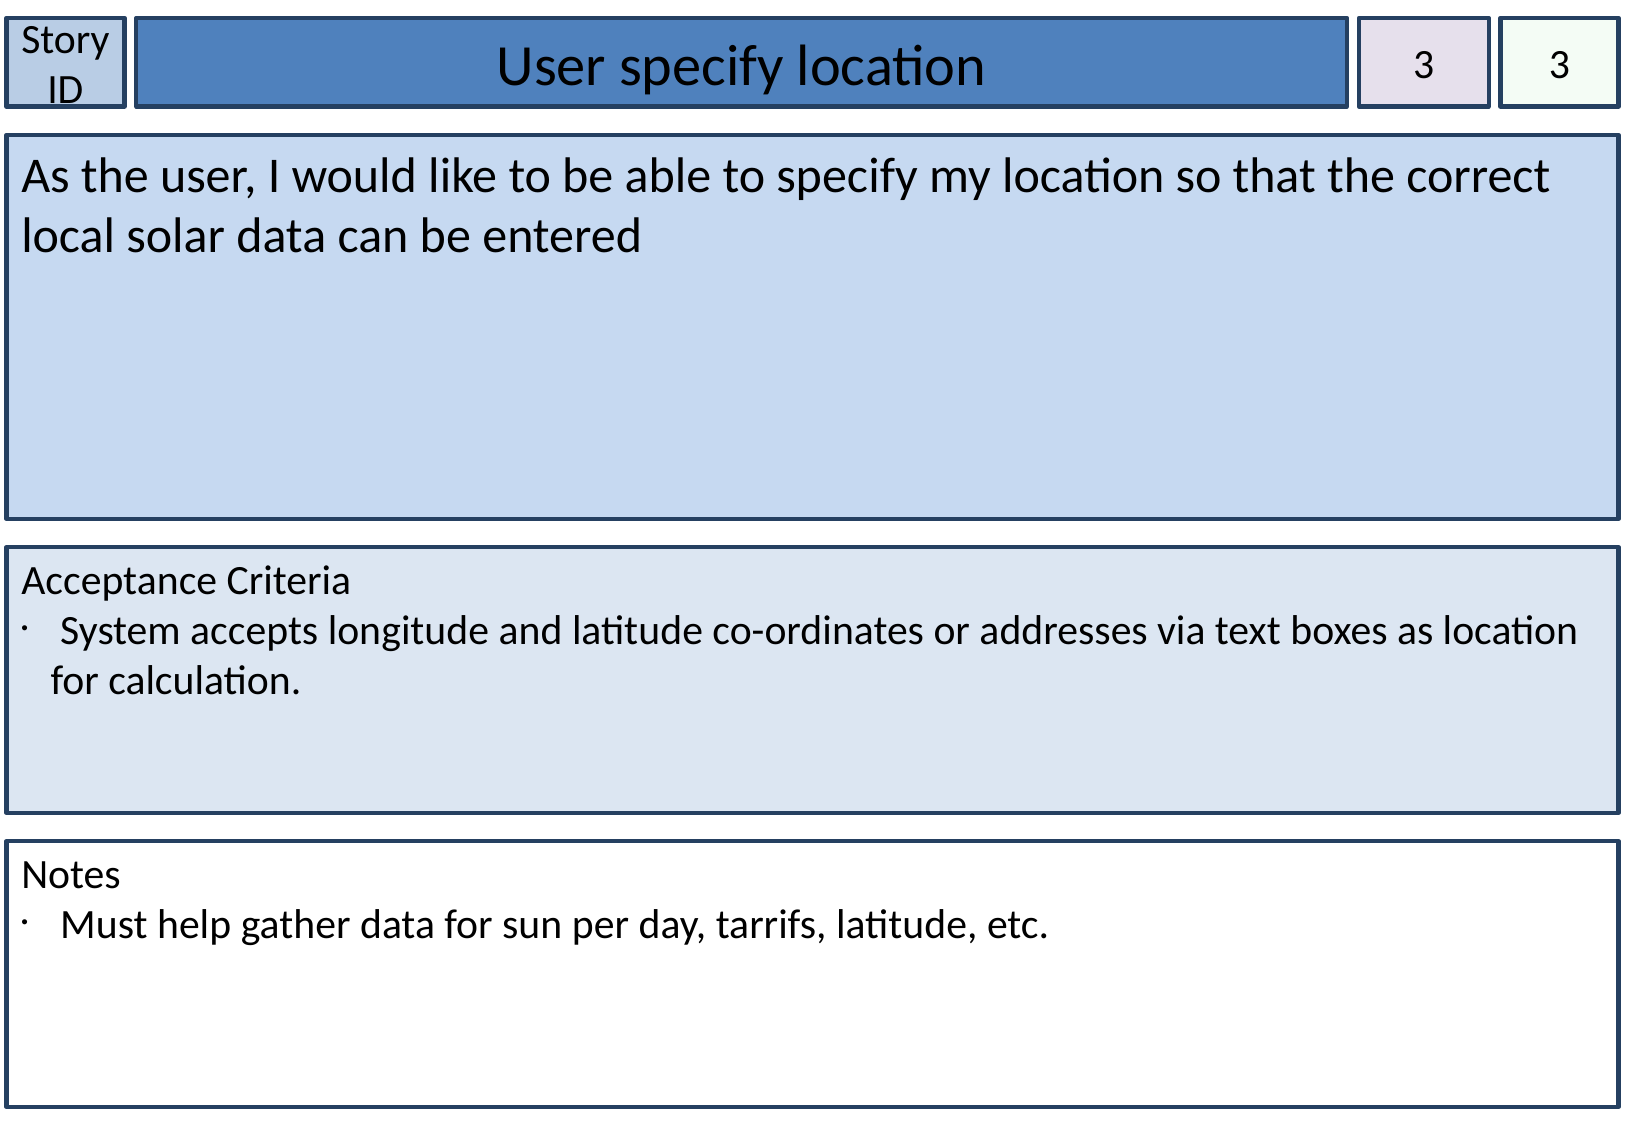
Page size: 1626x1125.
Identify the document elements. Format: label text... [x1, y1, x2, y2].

text_box User specify location [136, 17, 1347, 107]
text_box As the user, I would like to be able to specify my location so that the correct local solar data can be entered [6, 134, 1619, 519]
text_box Acceptance Criteria System accepts longitude and latitude co-ordinates or addresses via text boxes as location for calculation. [6, 547, 1619, 813]
text_box Story ID [6, 17, 125, 107]
text_box 3 [1500, 17, 1619, 107]
text_box 3 [1358, 17, 1489, 107]
text_box Notes Must help gather data for sun per day, tarrifs, latitude, etc. [6, 841, 1619, 1107]
